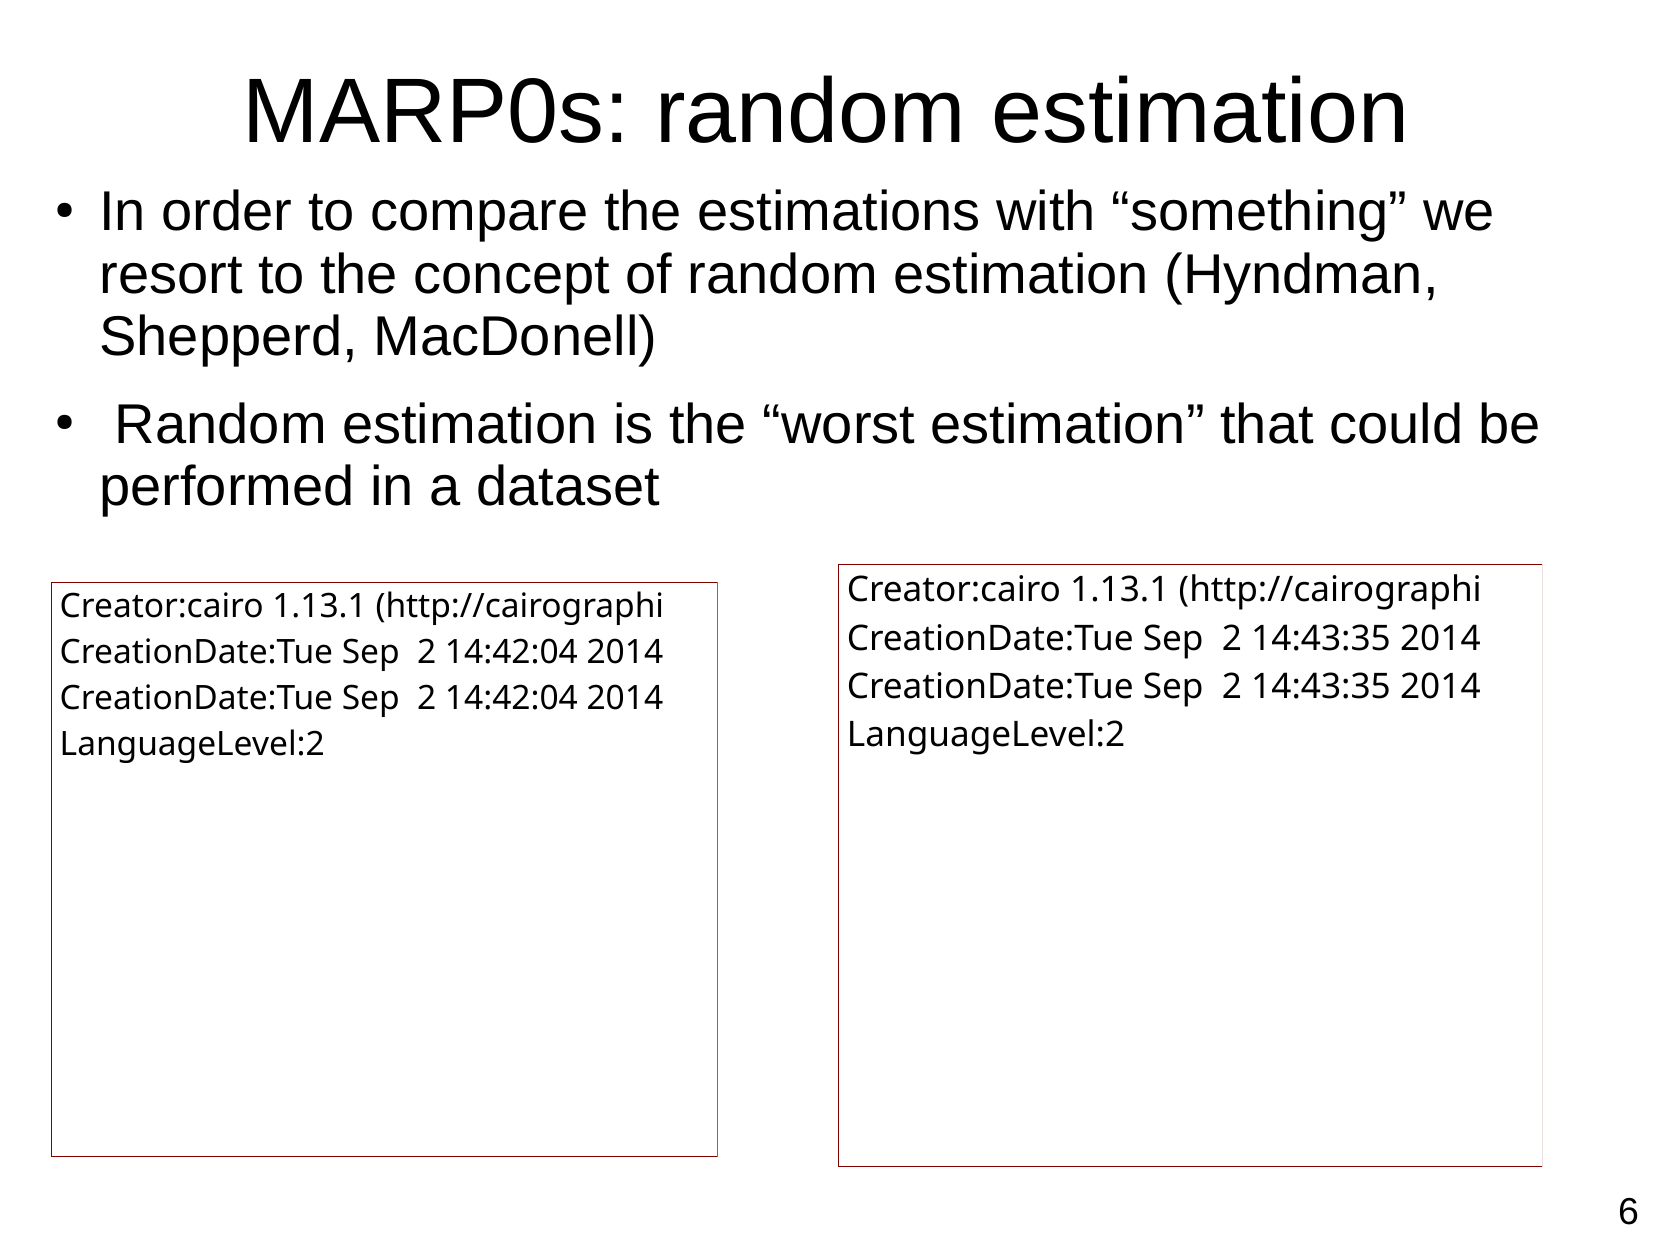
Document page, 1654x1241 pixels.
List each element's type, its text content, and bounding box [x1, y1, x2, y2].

list In order to compare the estimations with “something” we resort to the concept of random estimation (Hyndman, Shepperd, MacDonell) Random estimation is the “worst estimation” that could be performed in a dataset [39, 180, 1621, 521]
picture [48, 579, 718, 1157]
title MARP0s: random estimation [82, 49, 1571, 172]
picture [835, 562, 1543, 1167]
